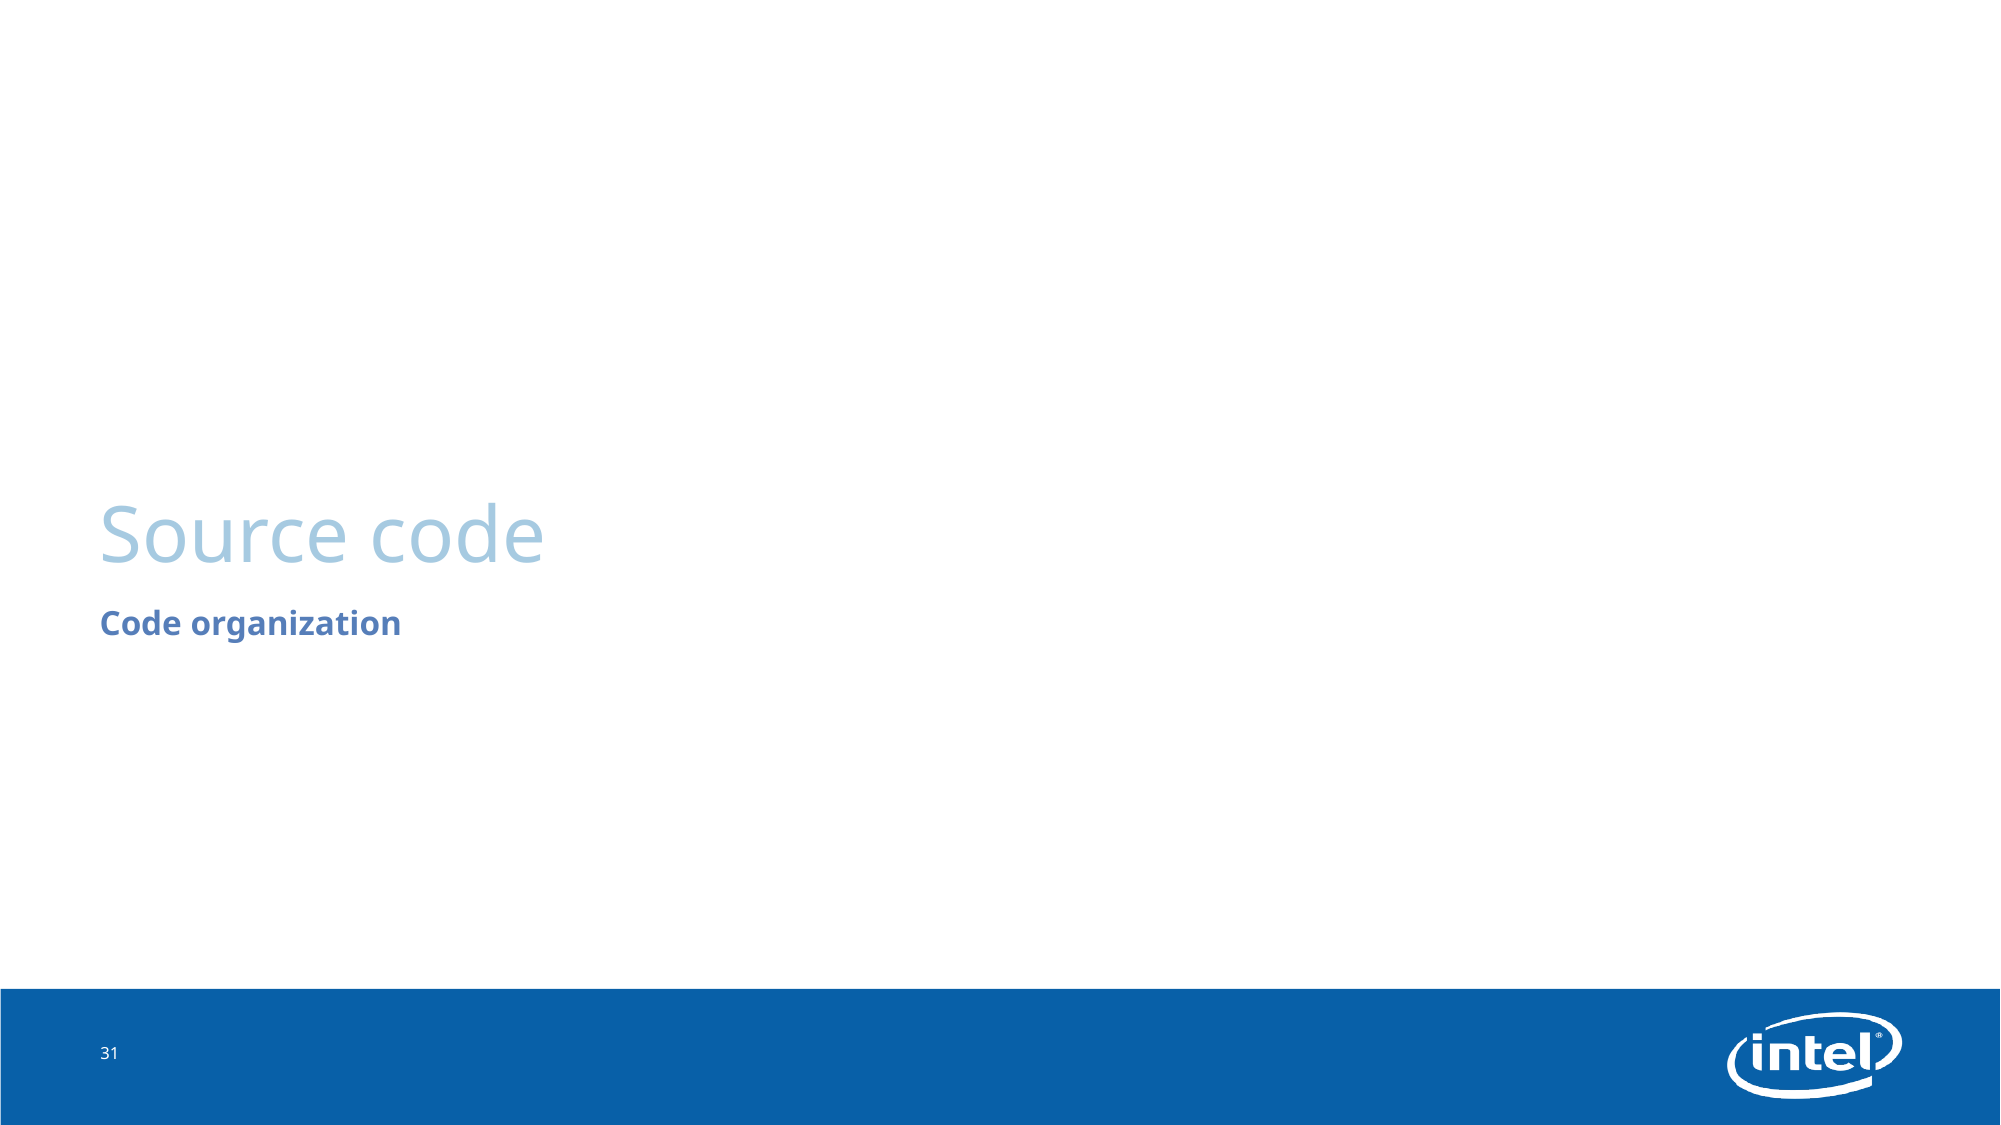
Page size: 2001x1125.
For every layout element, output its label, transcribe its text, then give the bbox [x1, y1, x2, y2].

picture [1725, 1011, 1904, 1101]
list Code organization [99, 602, 1800, 849]
title Source code [99, 354, 1800, 578]
slide_number <number> [100, 1042, 192, 1093]
